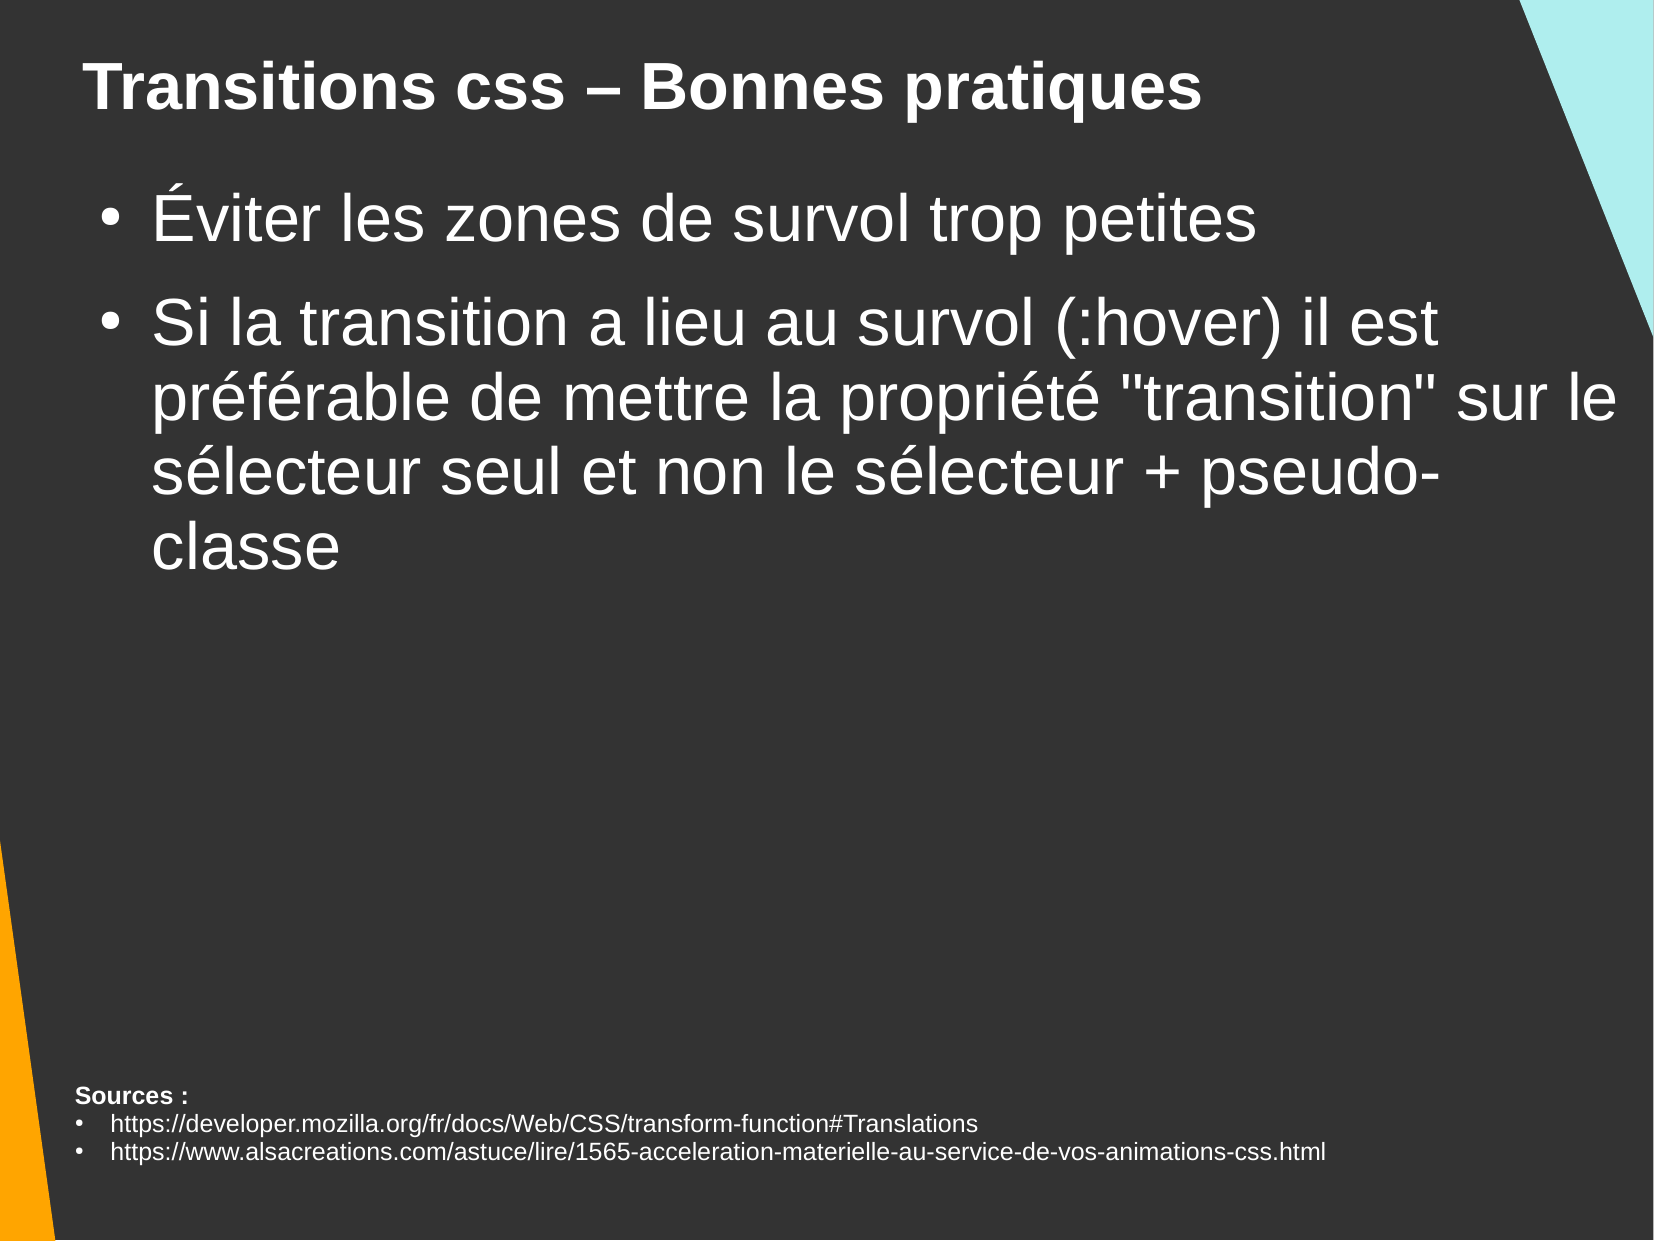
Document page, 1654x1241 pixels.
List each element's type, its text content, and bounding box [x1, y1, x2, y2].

text_box Sources : https://developer.mozilla.org/fr/docs/Web/CSS/transform-function#Translations https://www.alsacreations.com/astuce/lire/1565-acceleration-materielle-au-service-de-vos-animations-css.html [60, 1074, 1546, 1217]
list Éviter les zones de survol trop petites Si la transition a lieu au survol (:hover) il est préférable de mettre la propriété "transition" sur le sélecteur seul et non le sélecteur + pseudo-classe [80, 180, 1630, 1028]
text_box [0, 840, 56, 1241]
text_box [1519, 0, 1654, 339]
title Transitions css – Bonnes pratiques [82, 49, 1571, 152]
